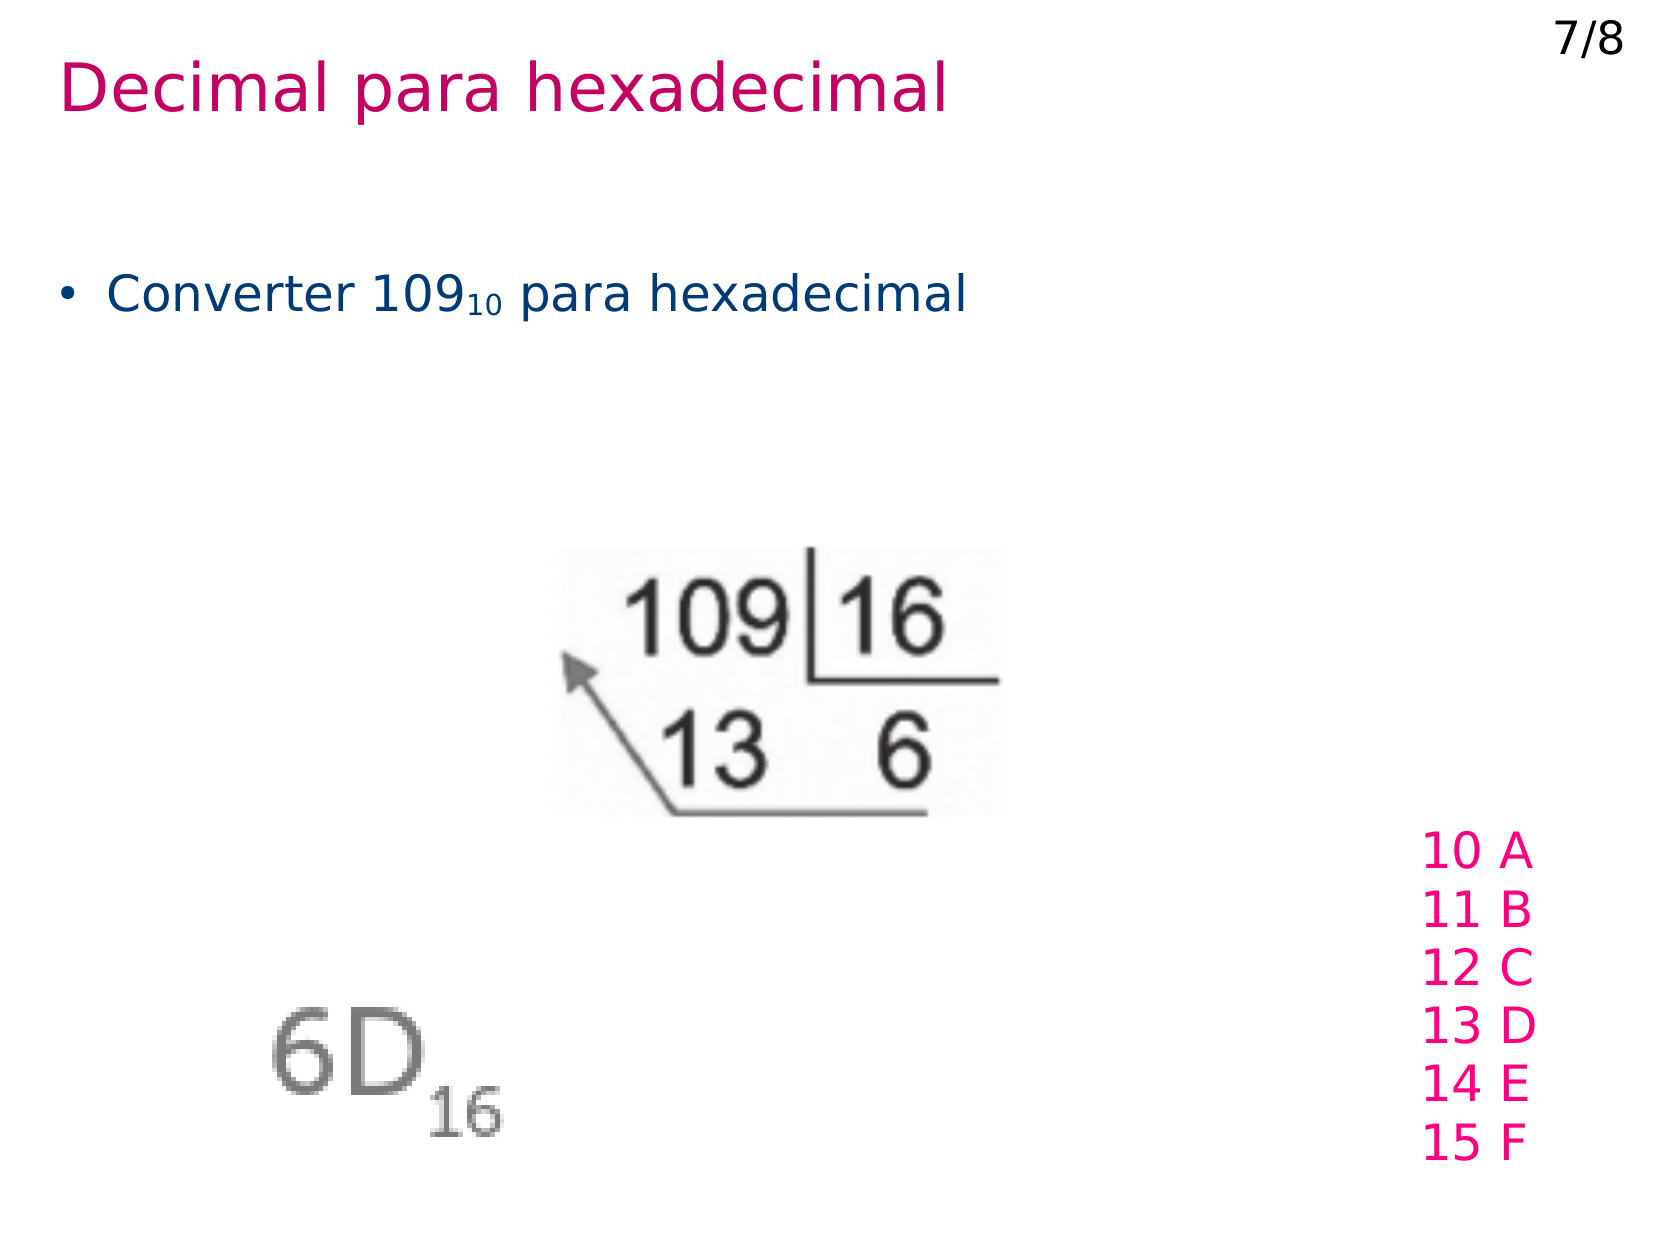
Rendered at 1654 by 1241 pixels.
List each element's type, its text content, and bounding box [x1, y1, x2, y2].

list Converter 10910 para hexadecimal [59, 236, 1625, 1211]
title Decimal para hexadecimal [59, 29, 1625, 148]
text_box 10 A 11 B 12 C 13 D 14 E 15 F [1405, 814, 1554, 1180]
picture [259, 980, 514, 1170]
picture [543, 545, 1014, 839]
